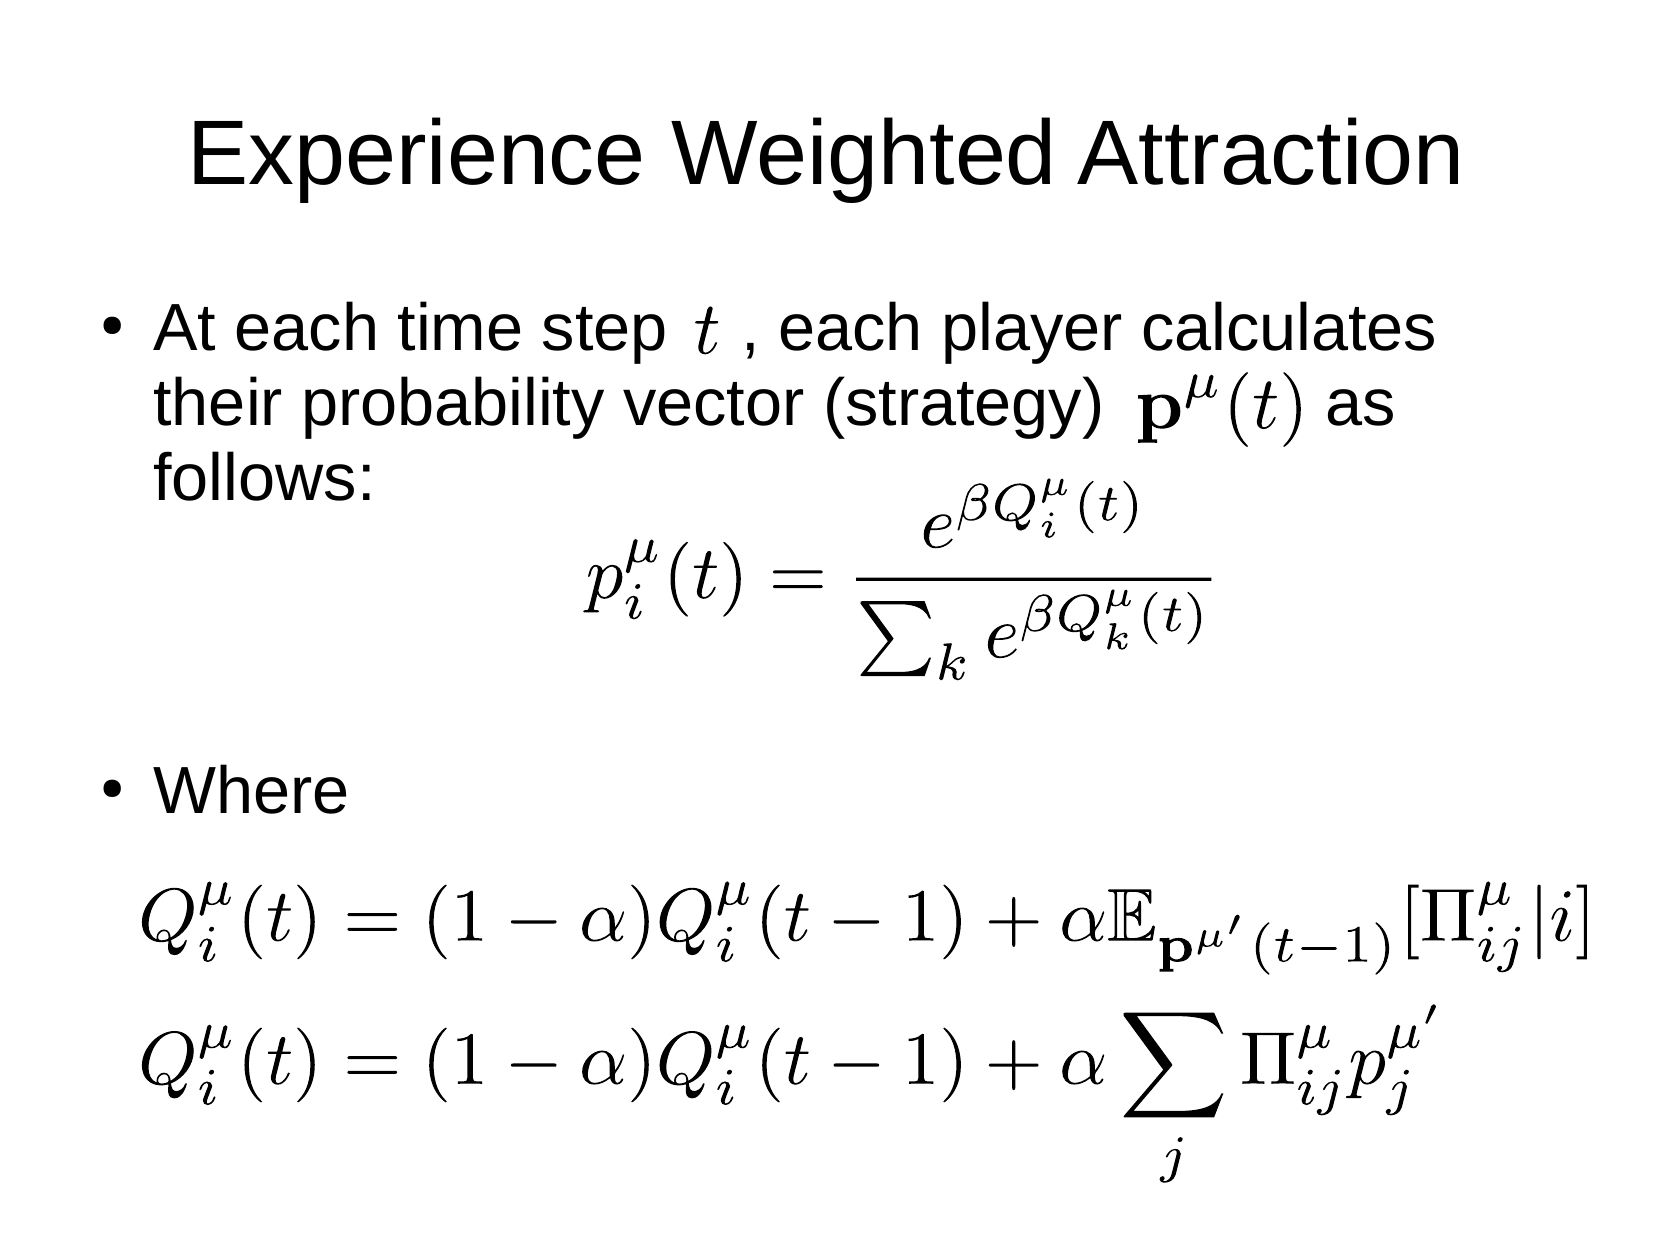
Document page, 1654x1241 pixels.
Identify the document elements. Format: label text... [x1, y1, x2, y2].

text_box [583, 478, 1212, 681]
text_box [1135, 372, 1309, 447]
text_box [693, 306, 721, 355]
list At each time step , each player calculates their probability vector (strategy) as follows: Where [82, 290, 1571, 1010]
text_box [138, 881, 1654, 1183]
title Experience Weighted Attraction [82, 49, 1571, 257]
